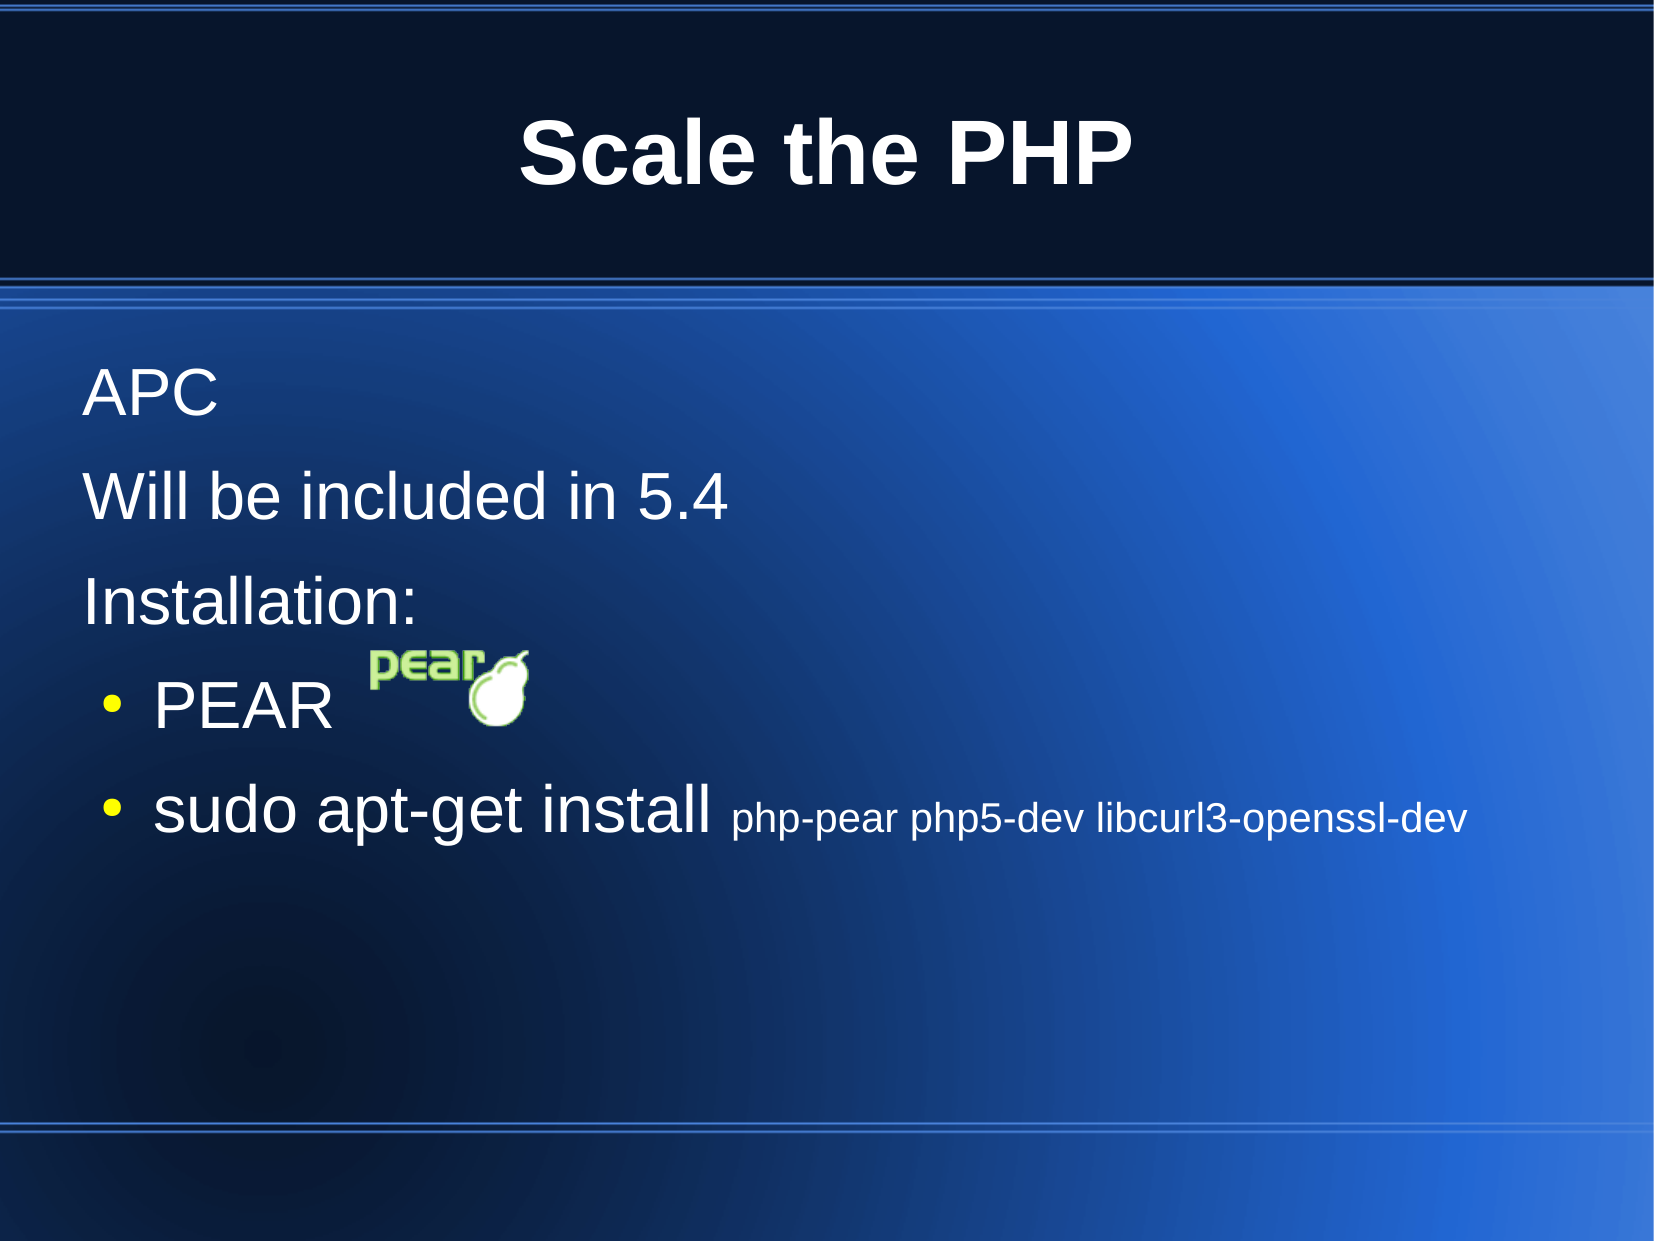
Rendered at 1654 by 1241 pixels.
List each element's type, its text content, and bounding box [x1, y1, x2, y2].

picture [0, 0, 1654, 1241]
list APC Will be included in 5.4 Installation: PEAR sudo apt-get install php-pear php5-dev libcurl3-openssl-dev [82, 355, 1565, 1174]
title Scale the PHP [82, 49, 1571, 257]
